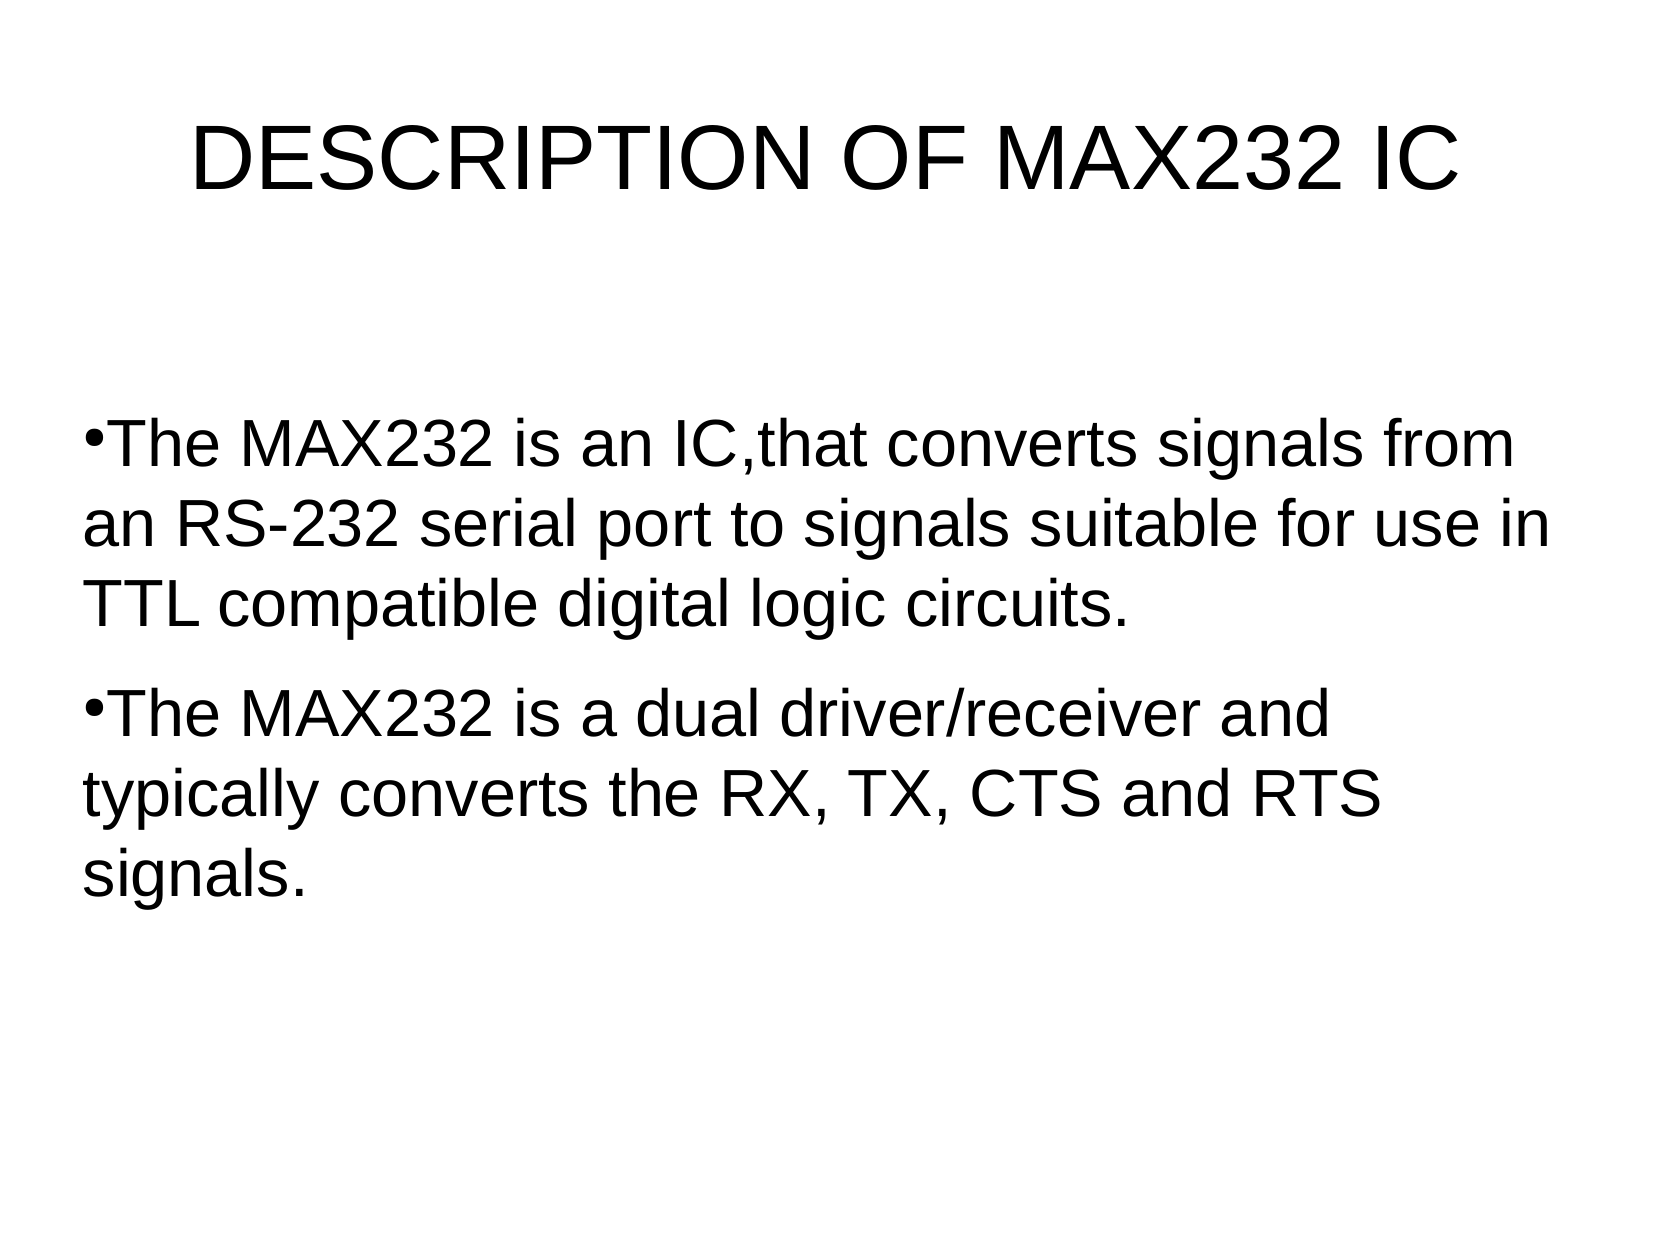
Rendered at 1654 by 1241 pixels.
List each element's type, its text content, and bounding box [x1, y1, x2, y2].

list The MAX232 is an IC,that converts signals from an RS-232 serial port to signals suitable for use in TTL compatible digital logic circuits. The MAX232 is a dual driver/receiver and typically converts the RX, TX, CTS and RTS signals. [82, 290, 1571, 1010]
title DESCRIPTION OF MAX232 IC [82, 49, 1571, 257]
